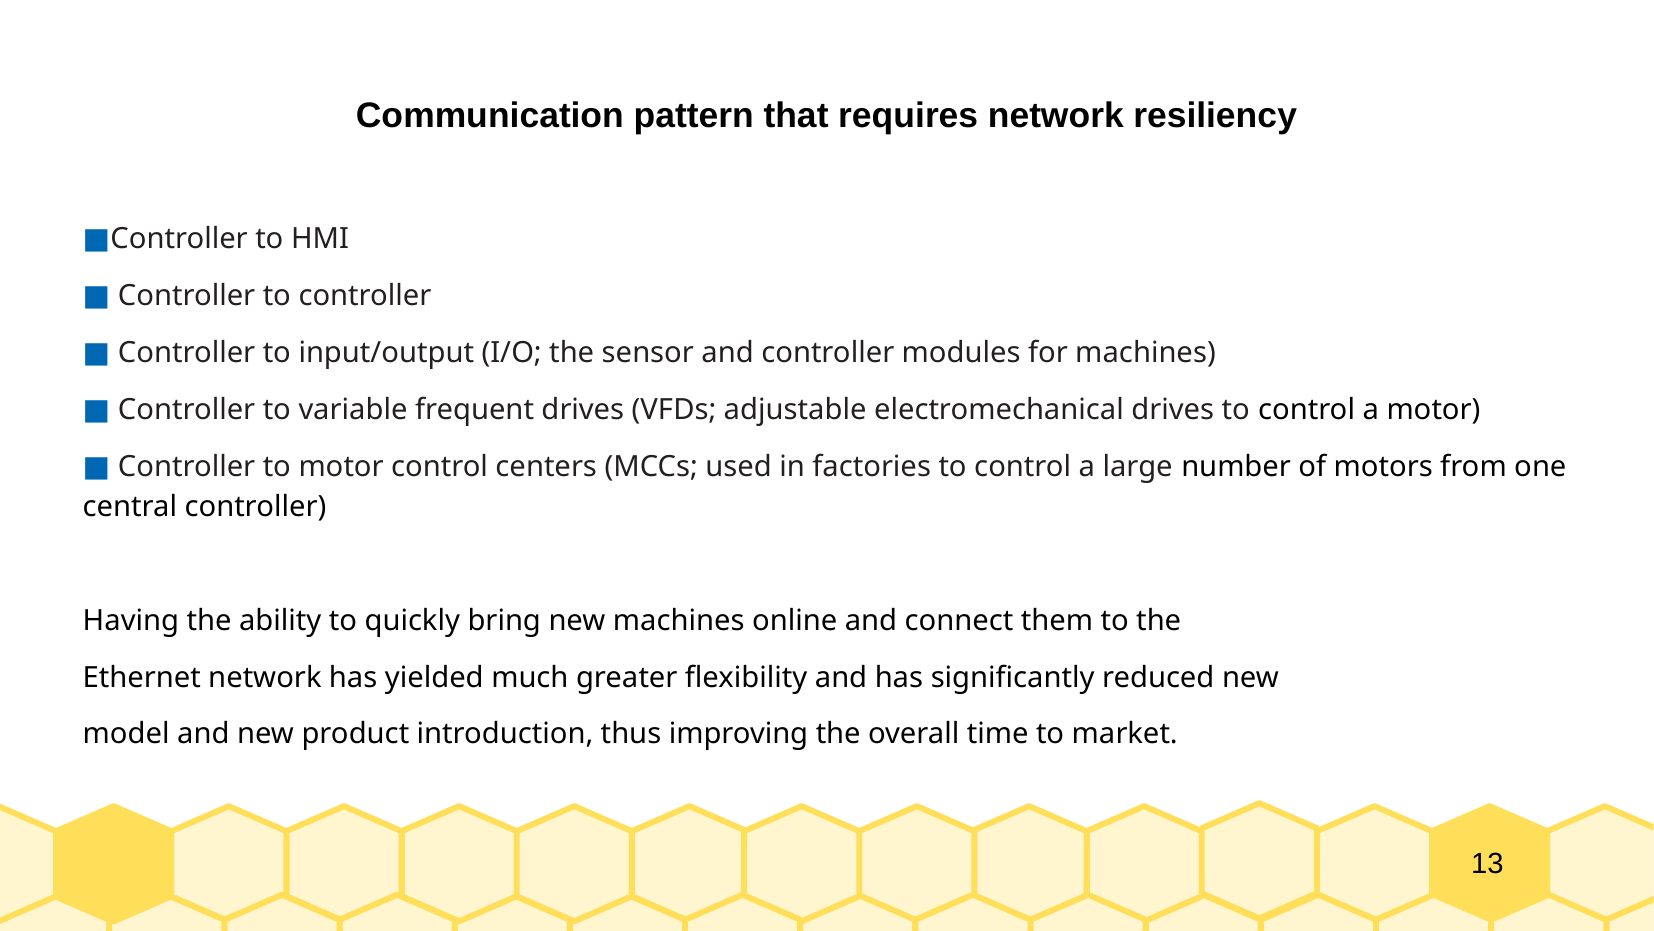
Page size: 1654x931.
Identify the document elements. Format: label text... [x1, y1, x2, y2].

title Communication pattern that requires network resiliency [82, 37, 1571, 193]
list ■Controller to HMI ■ Controller to controller ■ Controller to input/output (I/O; the sensor and controller modules for machines) ■ Controller to variable frequent drives (VFDs; adjustable electromechanical drives to control a motor) ■ Controller to motor control centers (MCCs; used in factories to control a large number of motors from one central controller) Having the ability to quickly bring new machines online and connect them to the Ethernet network has yielded much greater flexibility and has significantly reduced new model and new product introduction, thus improving the overall time to market. [82, 217, 1571, 758]
